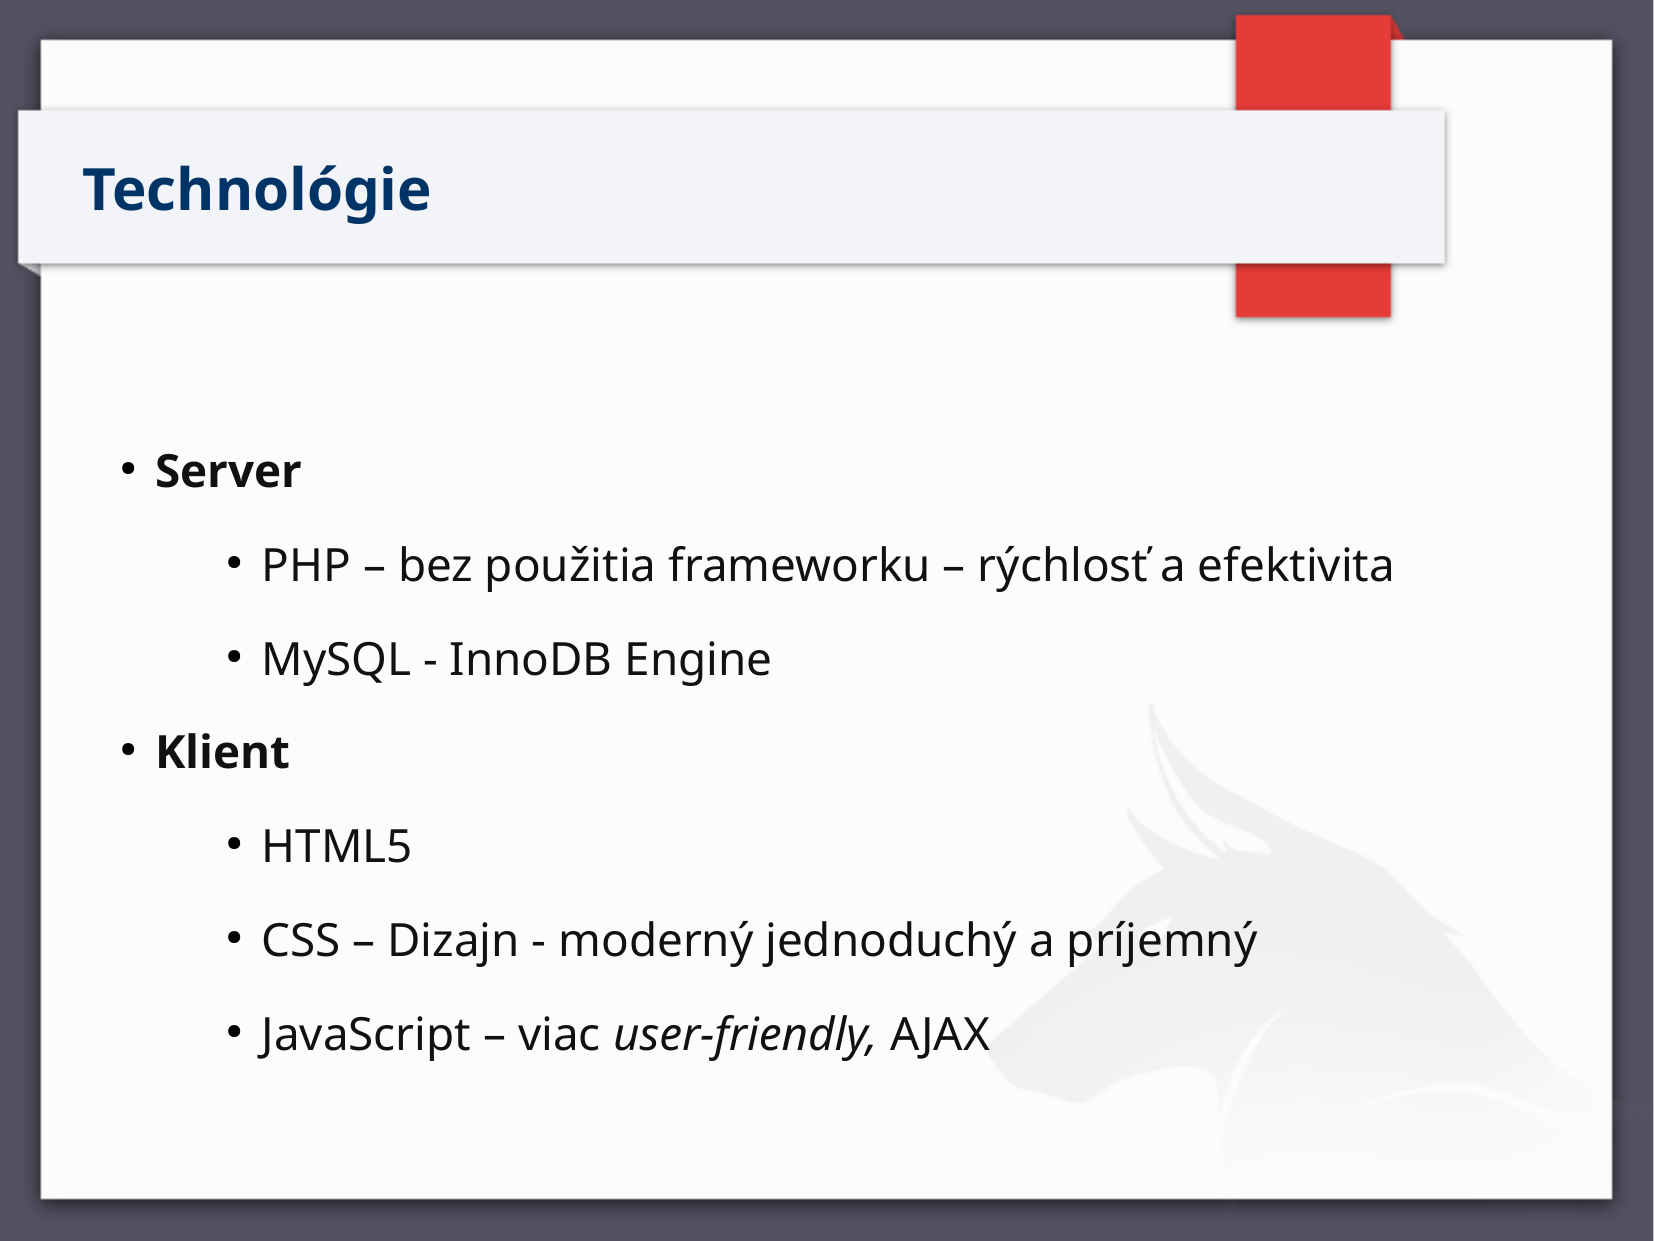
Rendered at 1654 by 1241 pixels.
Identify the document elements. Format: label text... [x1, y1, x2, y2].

picture [0, 0, 1654, 1241]
subtitle Server PHP – bez použitia frameworku – rýchlosť a efektivita MySQL - InnoDB Engine Klient HTML5 CSS – Dizajn - moderný jednoduchý a príjemný JavaScript – viac user-friendly, AJAX [120, 375, 1501, 1096]
title Technológie [82, 120, 1441, 257]
